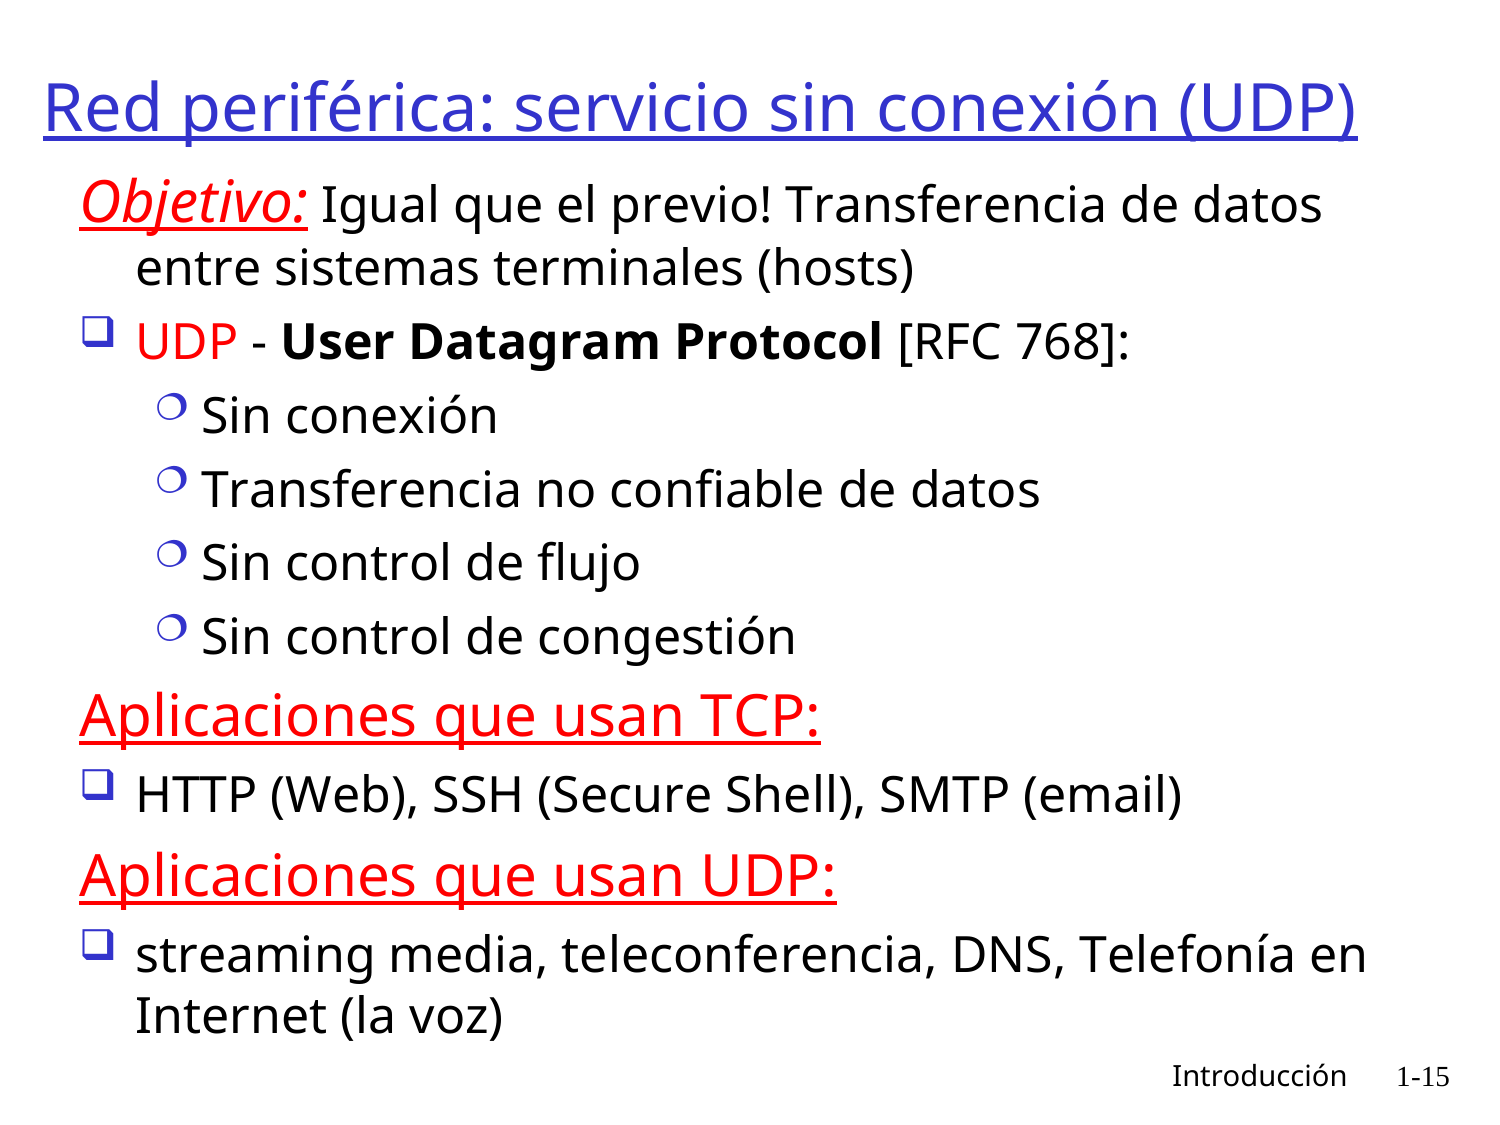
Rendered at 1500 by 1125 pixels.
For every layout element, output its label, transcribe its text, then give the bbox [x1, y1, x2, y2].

title Red periférica: servicio sin conexión (UDP) [27, 16, 1484, 196]
text_box 1-<number> [1362, 1050, 1466, 1125]
list Objetivo: Igual que el previo! Transferencia de datos entre sistemas terminales (hosts) UDP - User Datagram Protocol [RFC 768]: Sin conexión Transferencia no confiable de datos Sin control de flujo Sin control de congestión Aplicaciones que usan TCP: HTTP (Web), SSH (Secure Shell), SMTP (email) Aplicaciones que usan UDP: streaming media, teleconferencia, DNS, Telefonía en Internet (la voz) [64, 157, 1440, 951]
text_box Introducción [887, 1050, 1362, 1125]
